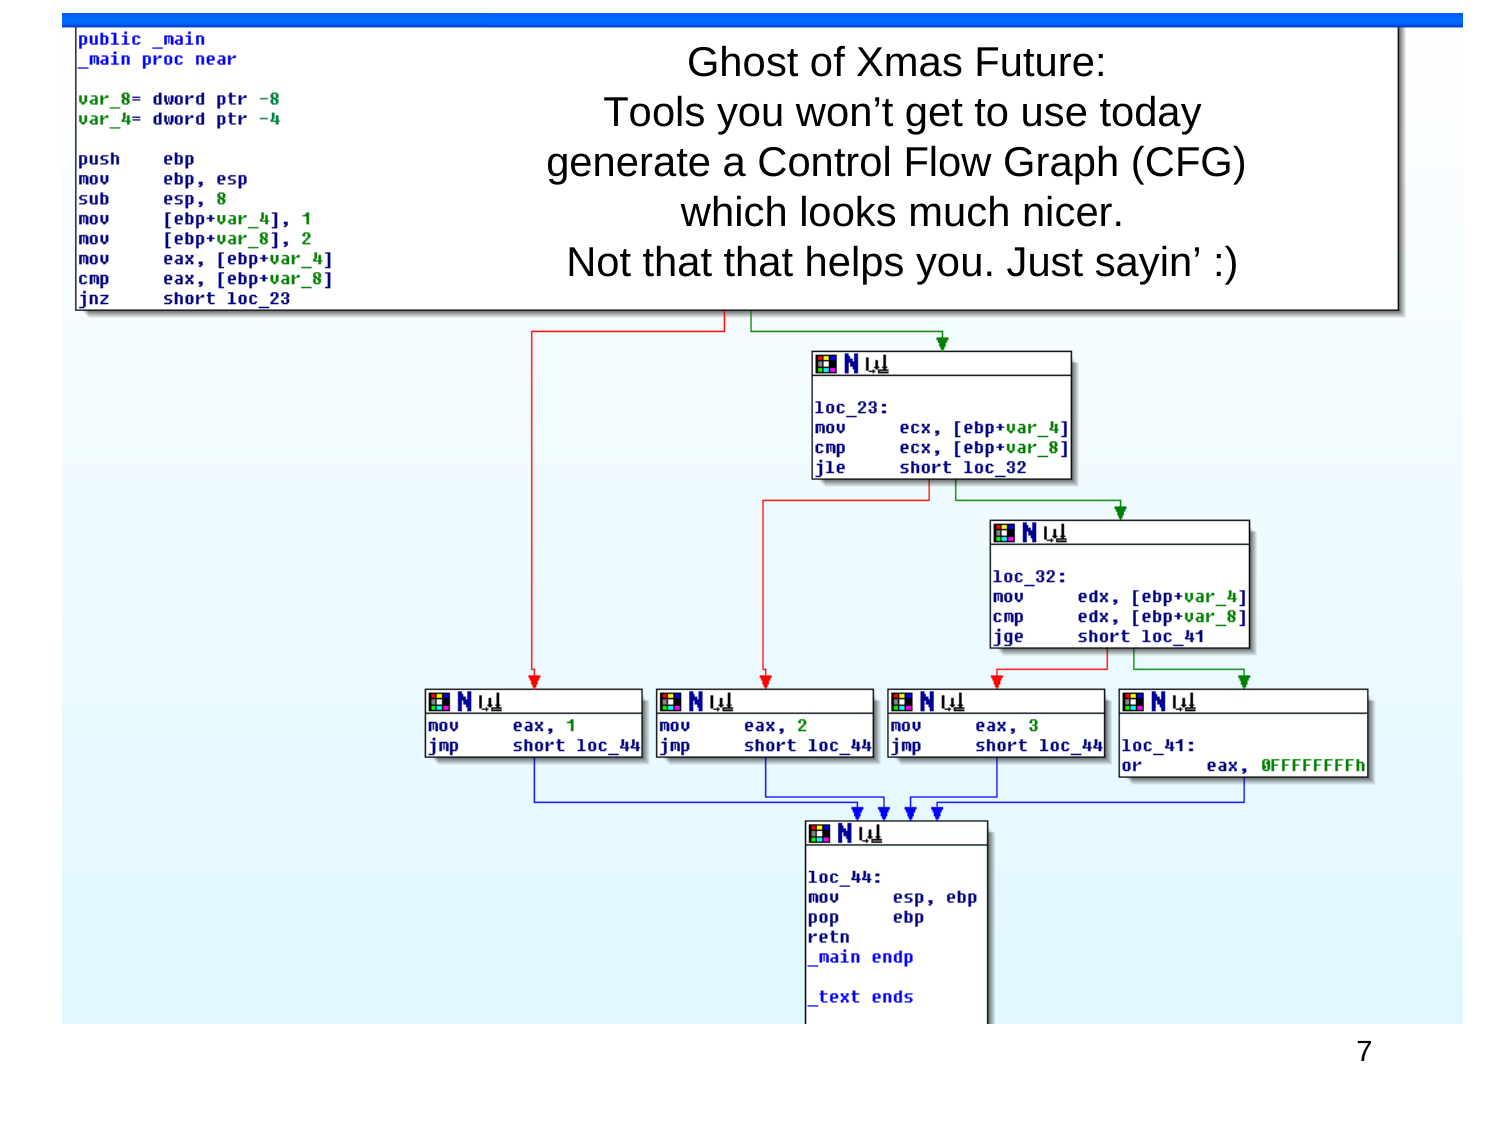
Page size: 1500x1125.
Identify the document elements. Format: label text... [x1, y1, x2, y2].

text_box Ghost of Xmas Future: Tools you won’t get to use today generate a Control Flow Graph (CFG) which looks much nicer. Not that that helps you. Just sayin’ :) [531, 27, 1274, 293]
picture [62, 13, 1463, 1024]
text_box <number> [1074, 1025, 1388, 1101]
